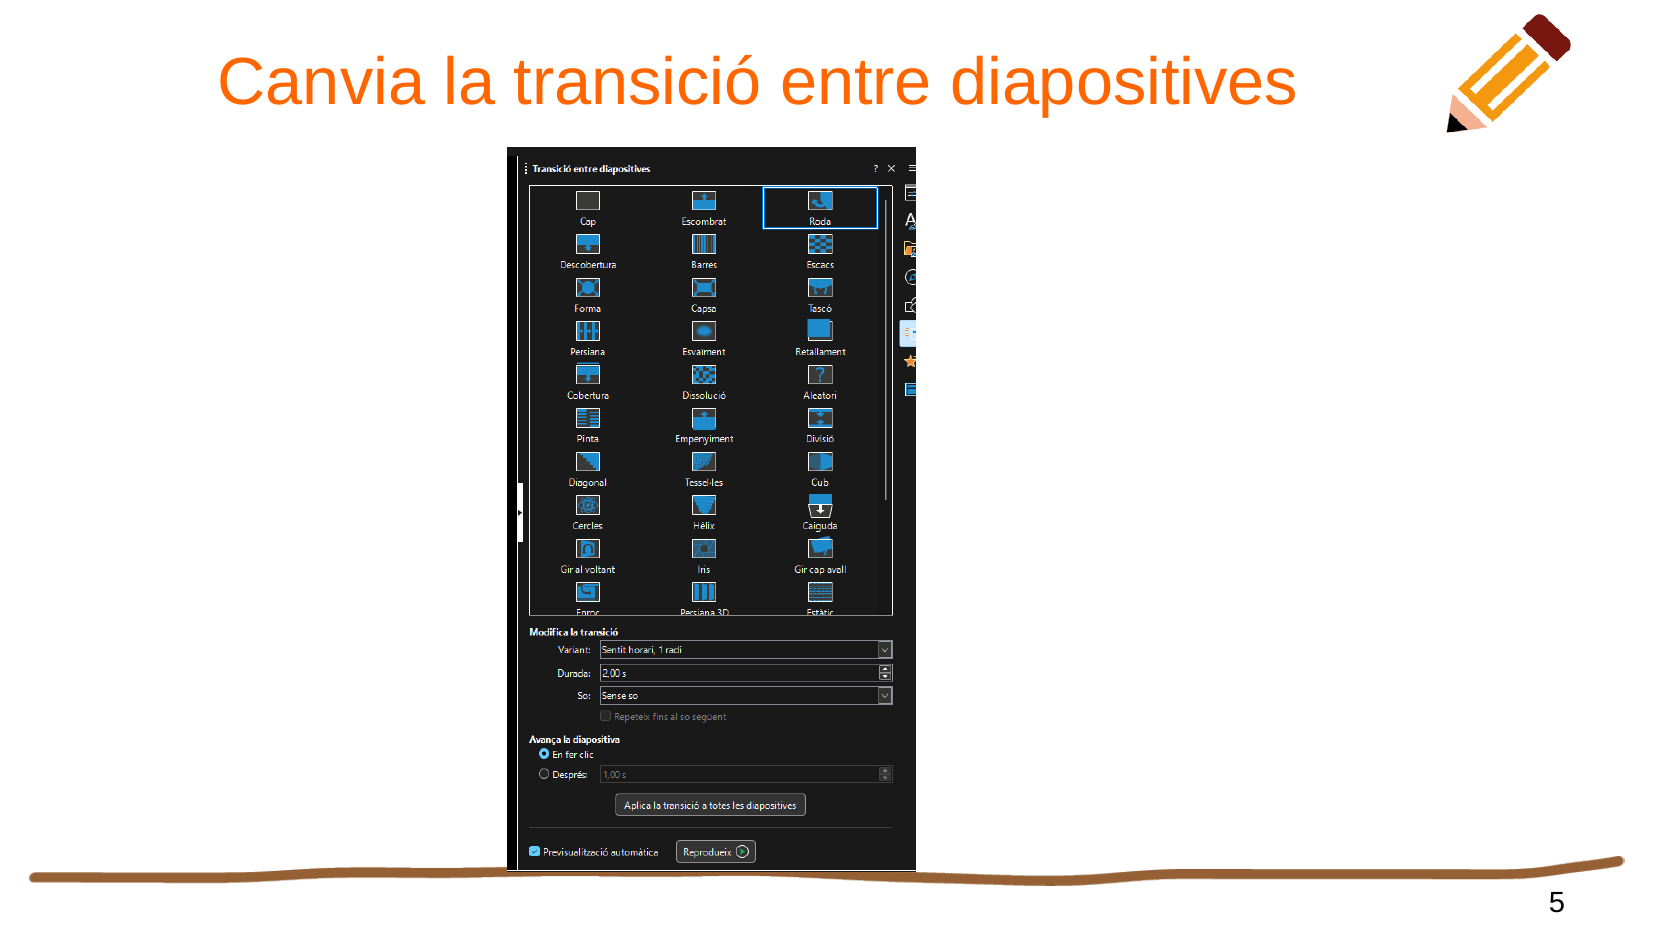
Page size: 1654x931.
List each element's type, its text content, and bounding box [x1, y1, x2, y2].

picture [1446, 14, 1571, 133]
picture [29, 147, 1625, 886]
title Canvia la transició entre diapositives [88, 29, 1447, 133]
